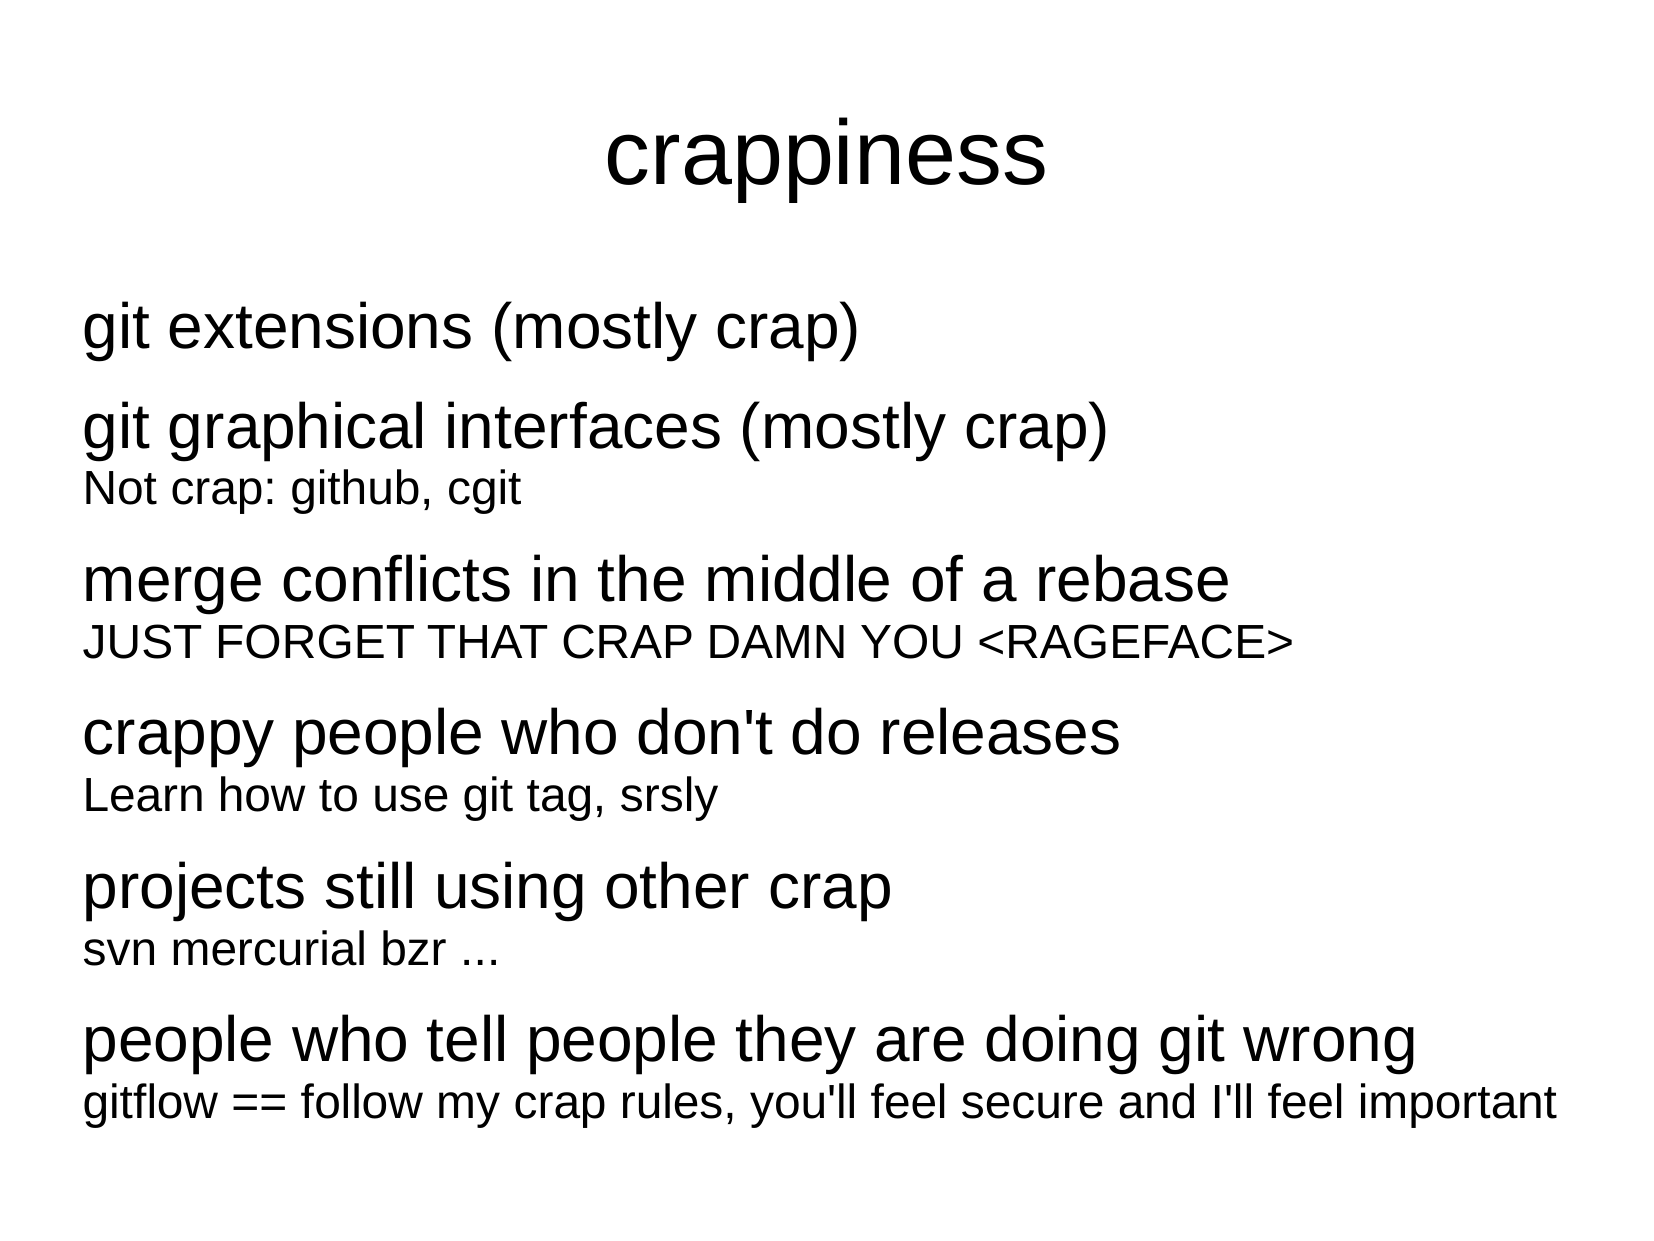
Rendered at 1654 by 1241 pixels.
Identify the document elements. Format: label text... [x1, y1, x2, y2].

list git extensions (mostly crap) git graphical interfaces (mostly crap) Not crap: github, cgit merge conflicts in the middle of a rebase JUST FORGET THAT CRAP DAMN YOU <RAGEFACE> crappy people who don't do releases Learn how to use git tag, srsly projects still using other crap svn mercurial bzr ... people who tell people they are doing git wrong gitflow == follow my crap rules, you'll feel secure and I'll feel important [82, 290, 1571, 1141]
title crappiness [82, 49, 1571, 257]
